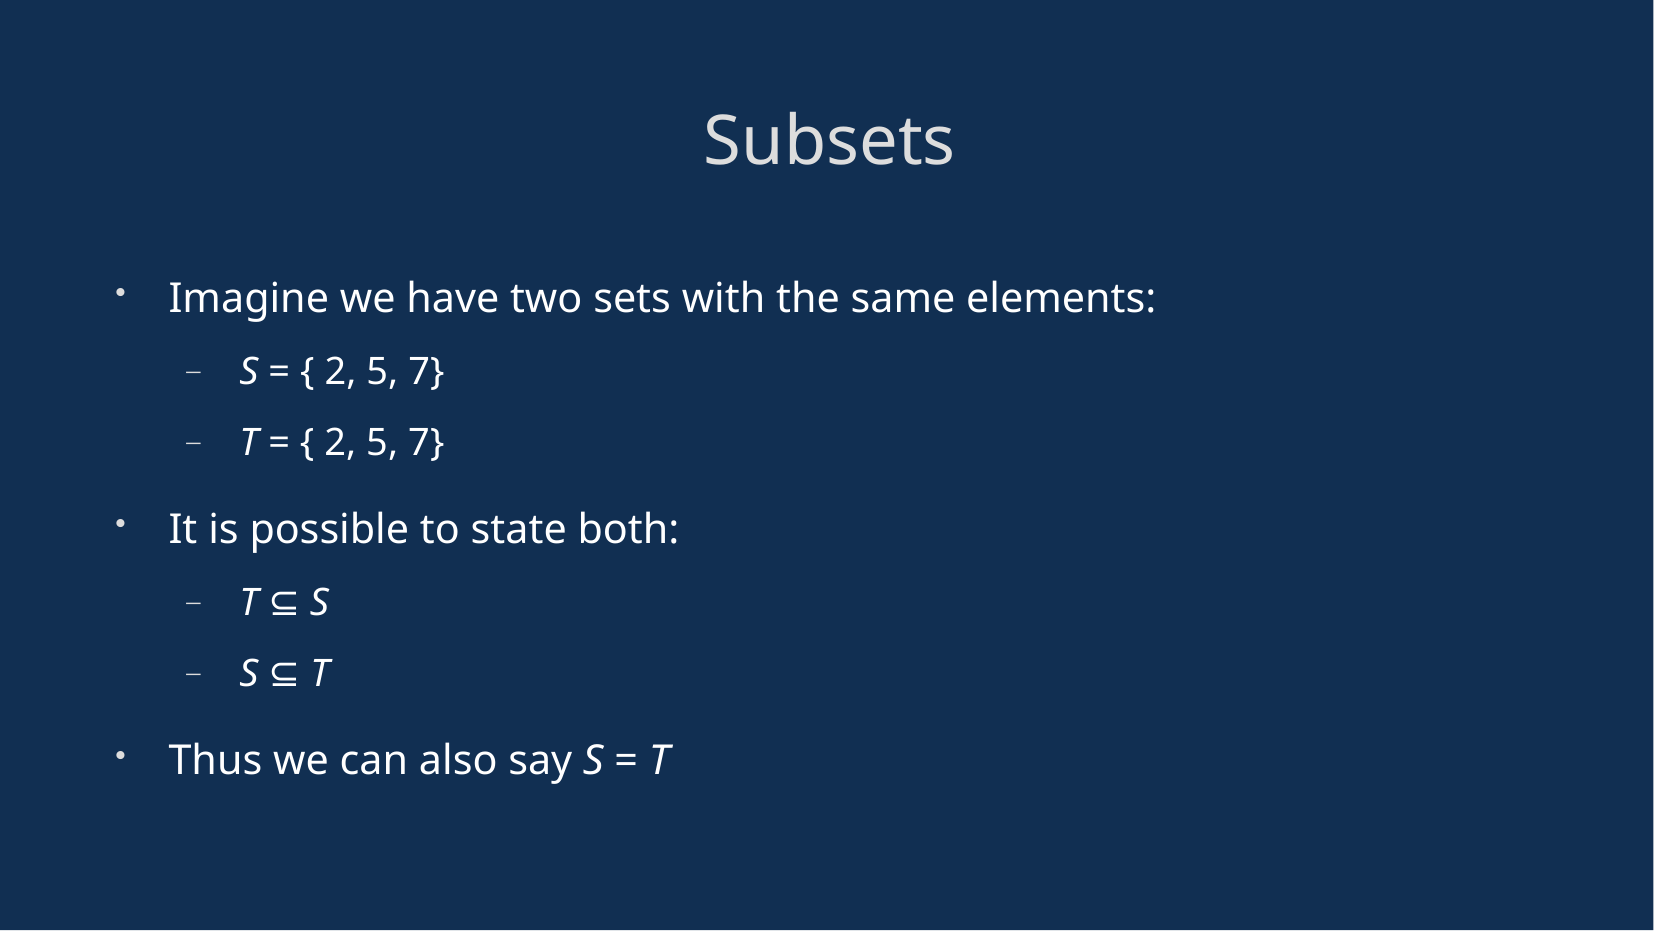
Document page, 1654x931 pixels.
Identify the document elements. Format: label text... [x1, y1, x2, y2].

list Imagine we have two sets with the same elements: S = { 2, 5, 7} T = { 2, 5, 7} It is possible to state both: T ⊆ S S ⊆ T Thus we can also say S = T [97, 268, 1563, 806]
title Subsets [97, 56, 1563, 220]
